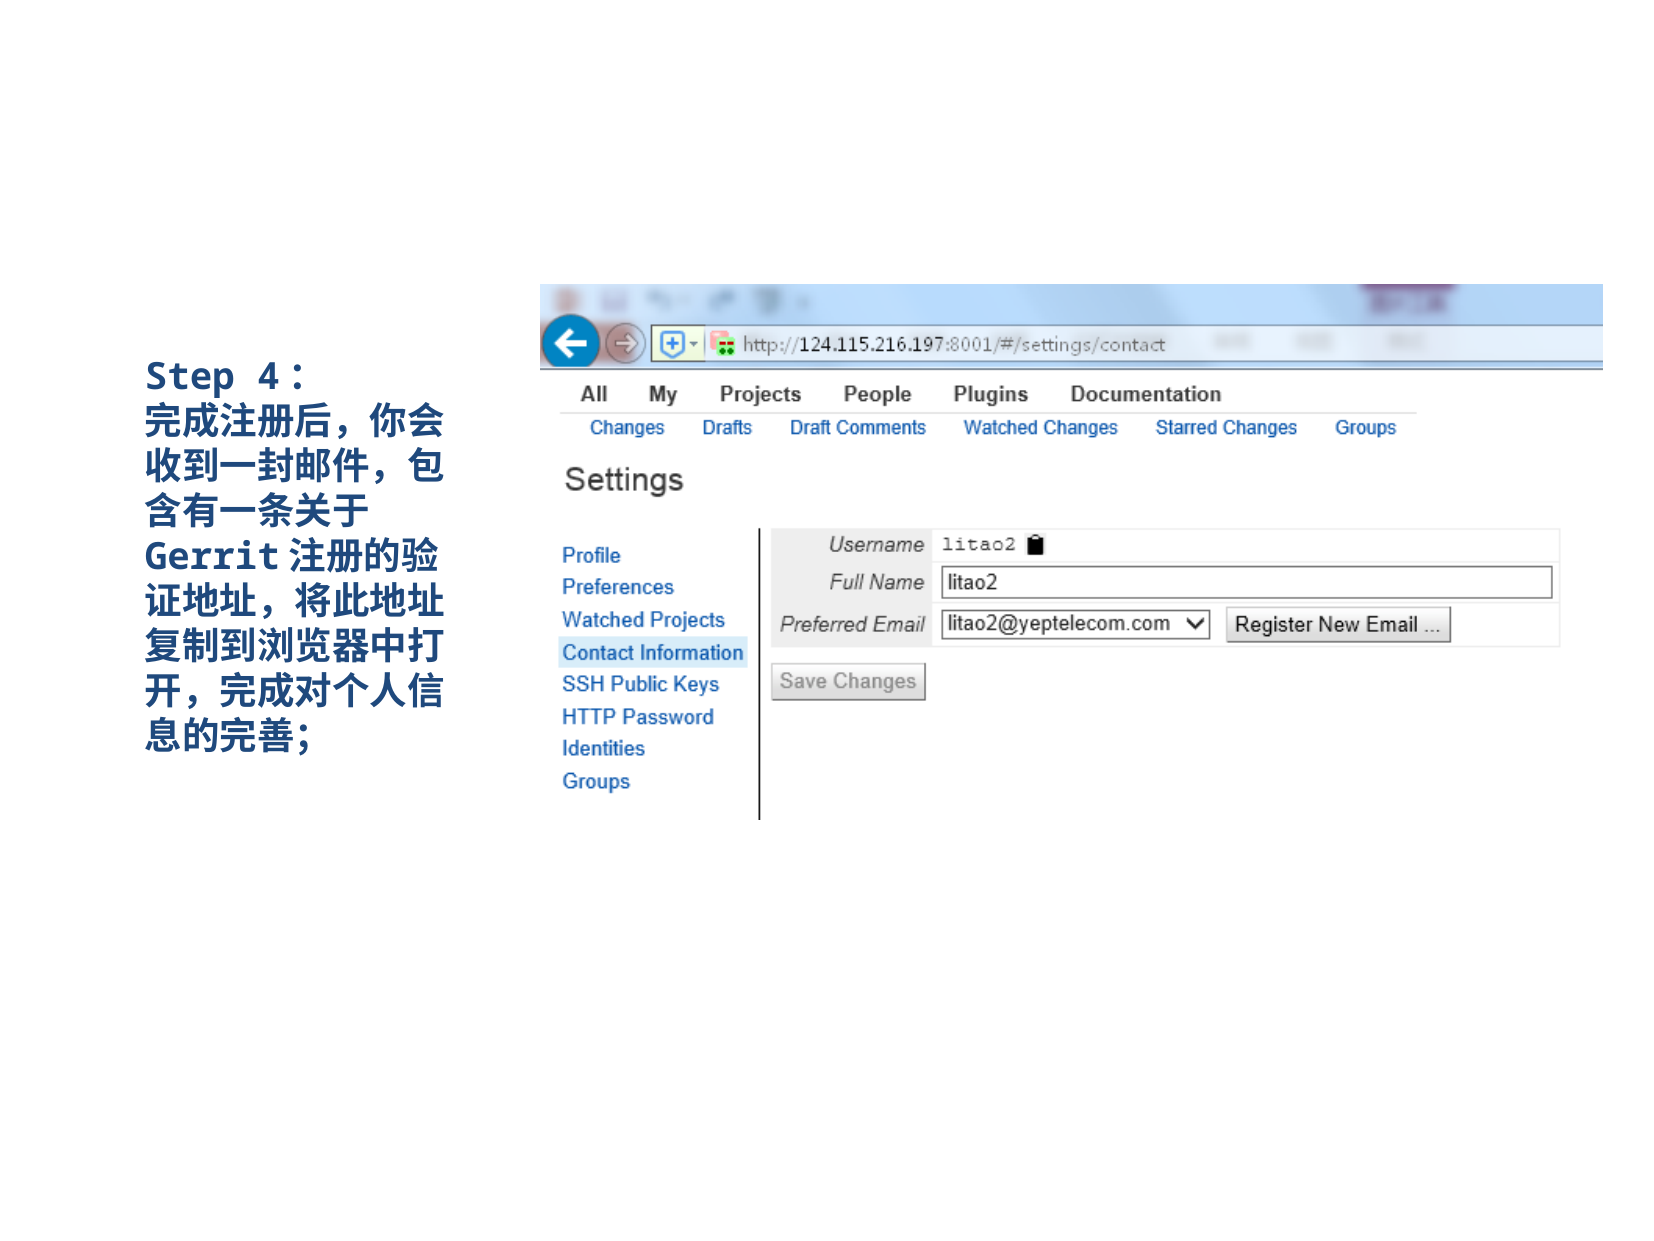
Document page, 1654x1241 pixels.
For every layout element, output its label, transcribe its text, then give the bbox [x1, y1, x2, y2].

text_box Step 4： 完成注册后，你会收到一封邮件，包含有一条关于Gerrit注册的验证地址，将此地址复制到浏览器中打开，完成对个人信息的完善； [130, 345, 481, 917]
picture [540, 284, 1603, 820]
